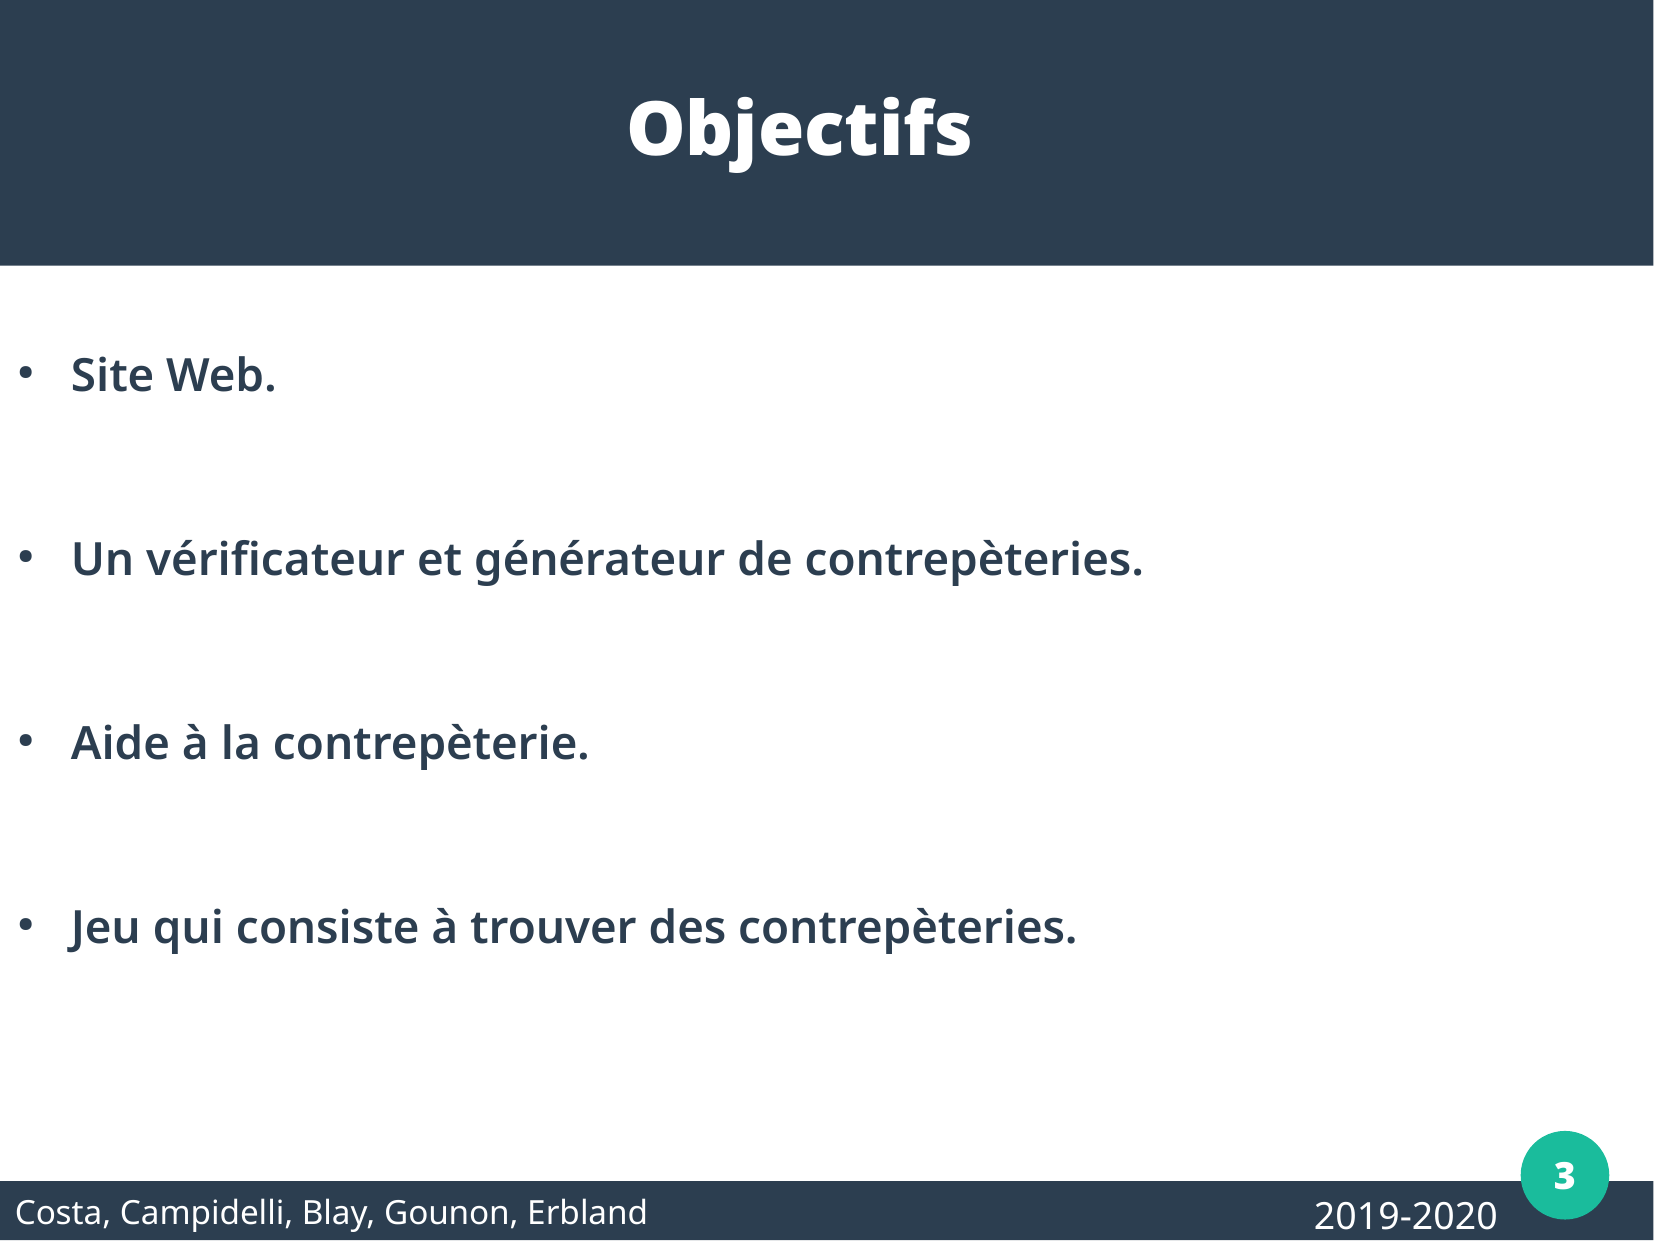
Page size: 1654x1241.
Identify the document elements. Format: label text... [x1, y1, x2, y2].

list Site Web. Un vérificateur et générateur de contrepèteries. Aide à la contrepèterie. Jeu qui consiste à trouver des contrepèteries. [0, 342, 1654, 1181]
title Objectifs [625, 47, 1028, 205]
text_box Costa, Campidelli, Blay, Gounon, Erbland [0, 1181, 1299, 1241]
text_box 2019-2020 [1299, 1181, 1536, 1241]
text_box Costa, Campidelli, Blay, Gounon, Erbland [1536, 1181, 1654, 1241]
